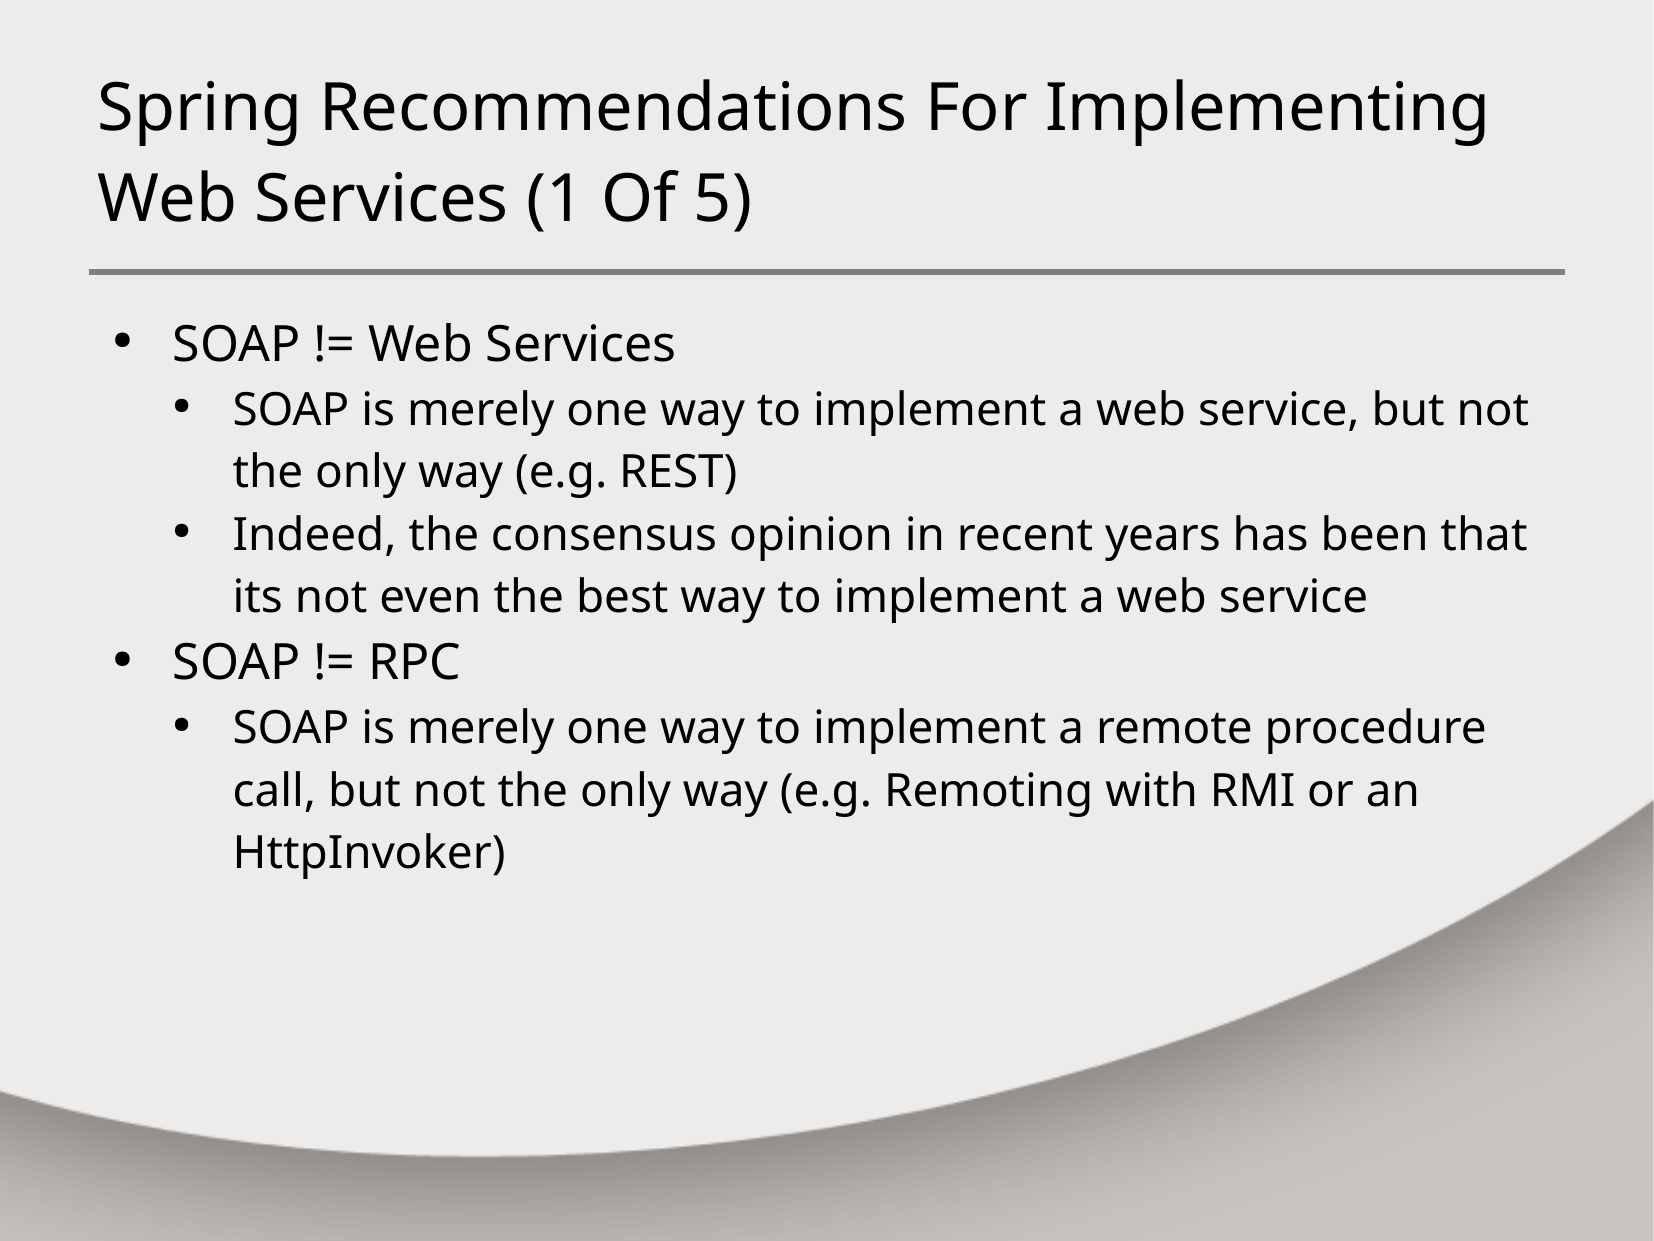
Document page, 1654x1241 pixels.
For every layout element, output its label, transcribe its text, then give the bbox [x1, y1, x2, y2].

title Spring Recommendations For Implementing Web Services (1 Of 5) [97, 74, 1561, 225]
picture [0, 0, 1654, 1241]
text_box SOAP != Web Services SOAP is merely one way to implement a web service, but not the only way (e.g. REST) Indeed, the consensus opinion in recent years has been that its not even the best way to implement a web service SOAP != RPC SOAP is merely one way to implement a remote procedure call, but not the only way (e.g. Remoting with RMI or an HttpInvoker) [97, 300, 1561, 1163]
